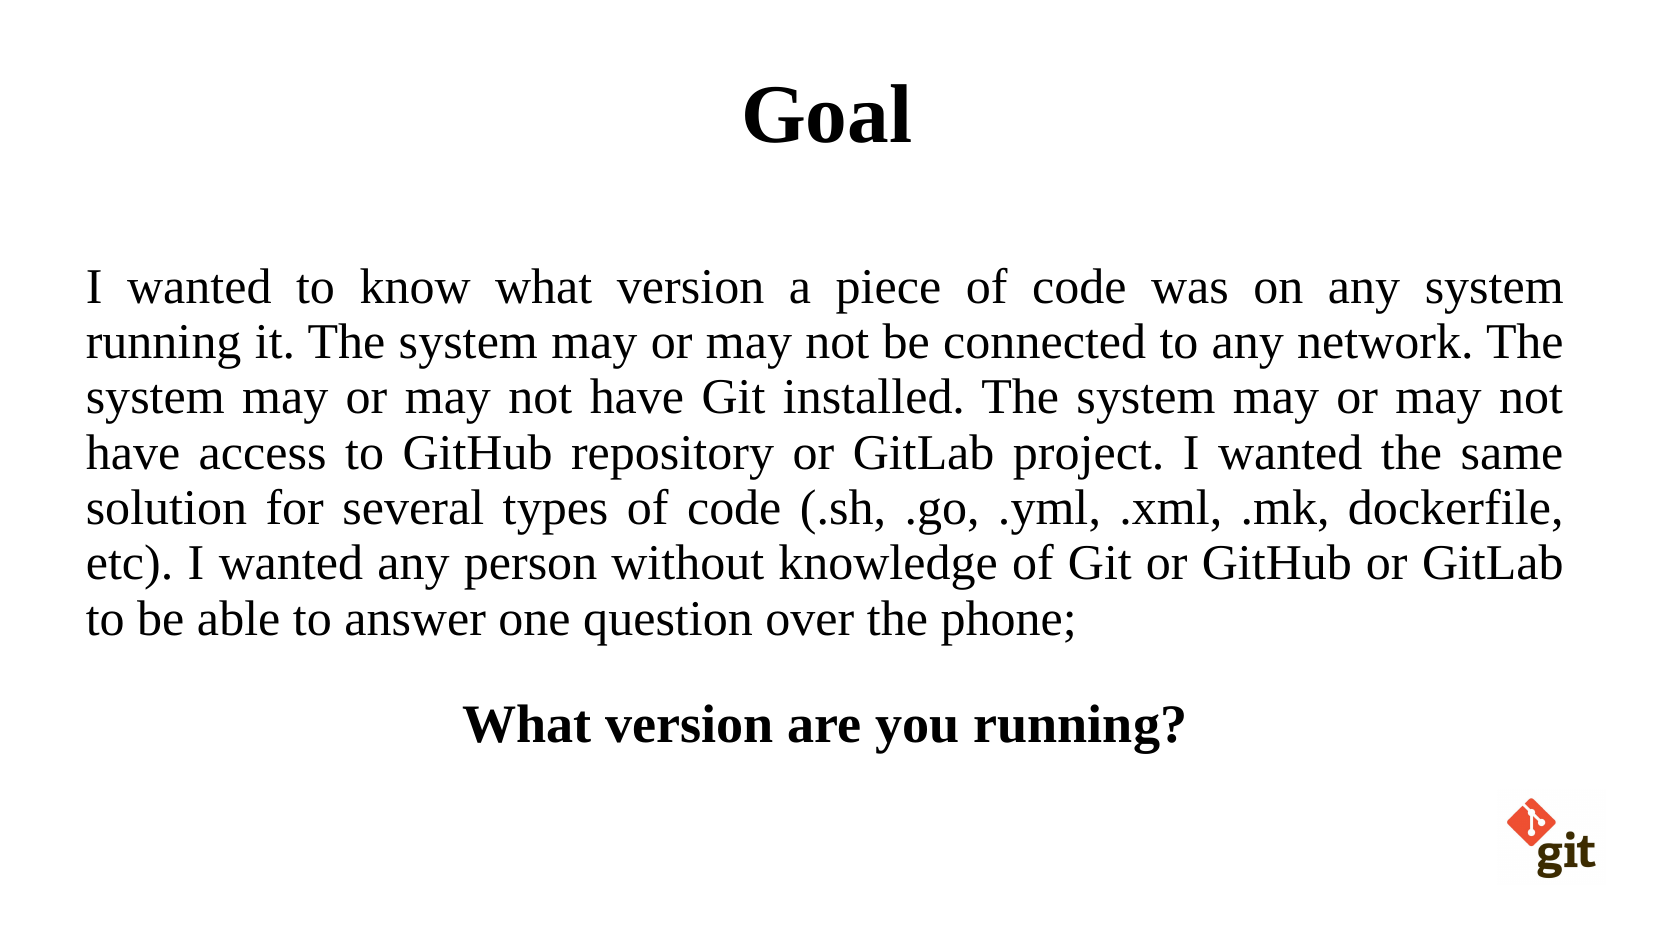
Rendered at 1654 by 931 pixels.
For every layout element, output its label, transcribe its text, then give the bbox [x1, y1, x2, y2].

picture [1497, 789, 1606, 886]
title Goal [82, 37, 1571, 193]
list I wanted to know what version a piece of code was on any system running it. The system may or may not be connected to any network. The system may or may not have Git installed. The system may or may not have access to GitHub repository or GitLab project. I wanted the same solution for several types of code (.sh, .go, .yml, .xml, .mk, dockerfile, etc). I wanted any person without knowledge of Git or GitHub or GitLab to be able to answer one question over the phone; What version are you running? [15, 217, 1571, 796]
